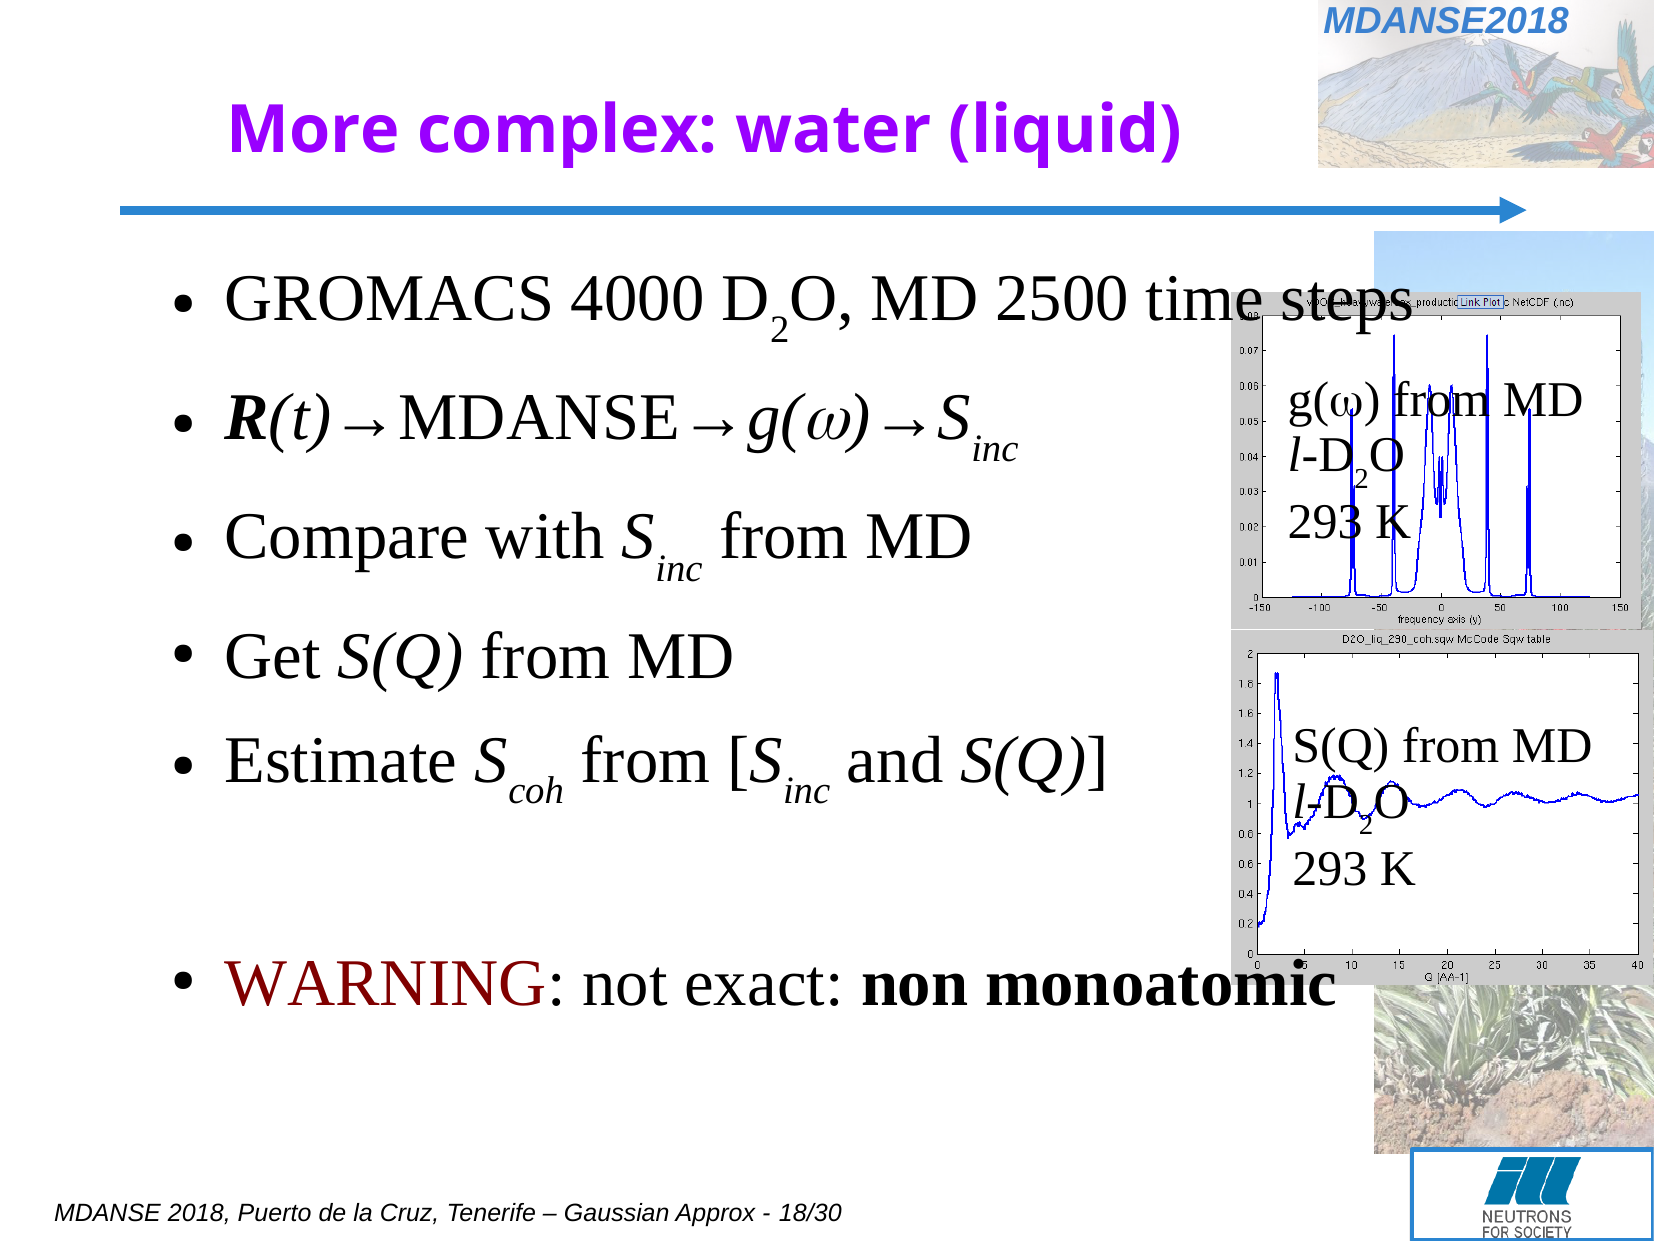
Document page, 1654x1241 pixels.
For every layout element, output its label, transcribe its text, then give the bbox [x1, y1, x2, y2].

picture [1479, 1153, 1583, 1241]
picture [1571, 630, 1654, 985]
list GROMACS 4000 D2O, MD 2500 time steps R(t)→MDANSE→g(w)→Sinc Compare with Sinc from MD Get S(Q) from MD Estimate Scoh from [Sinc and S(Q)] WARNING: not exact: non monoatomic [82, 260, 1571, 1028]
picture [1571, 292, 1641, 629]
title More complex: water (liquid) [82, 49, 1328, 203]
